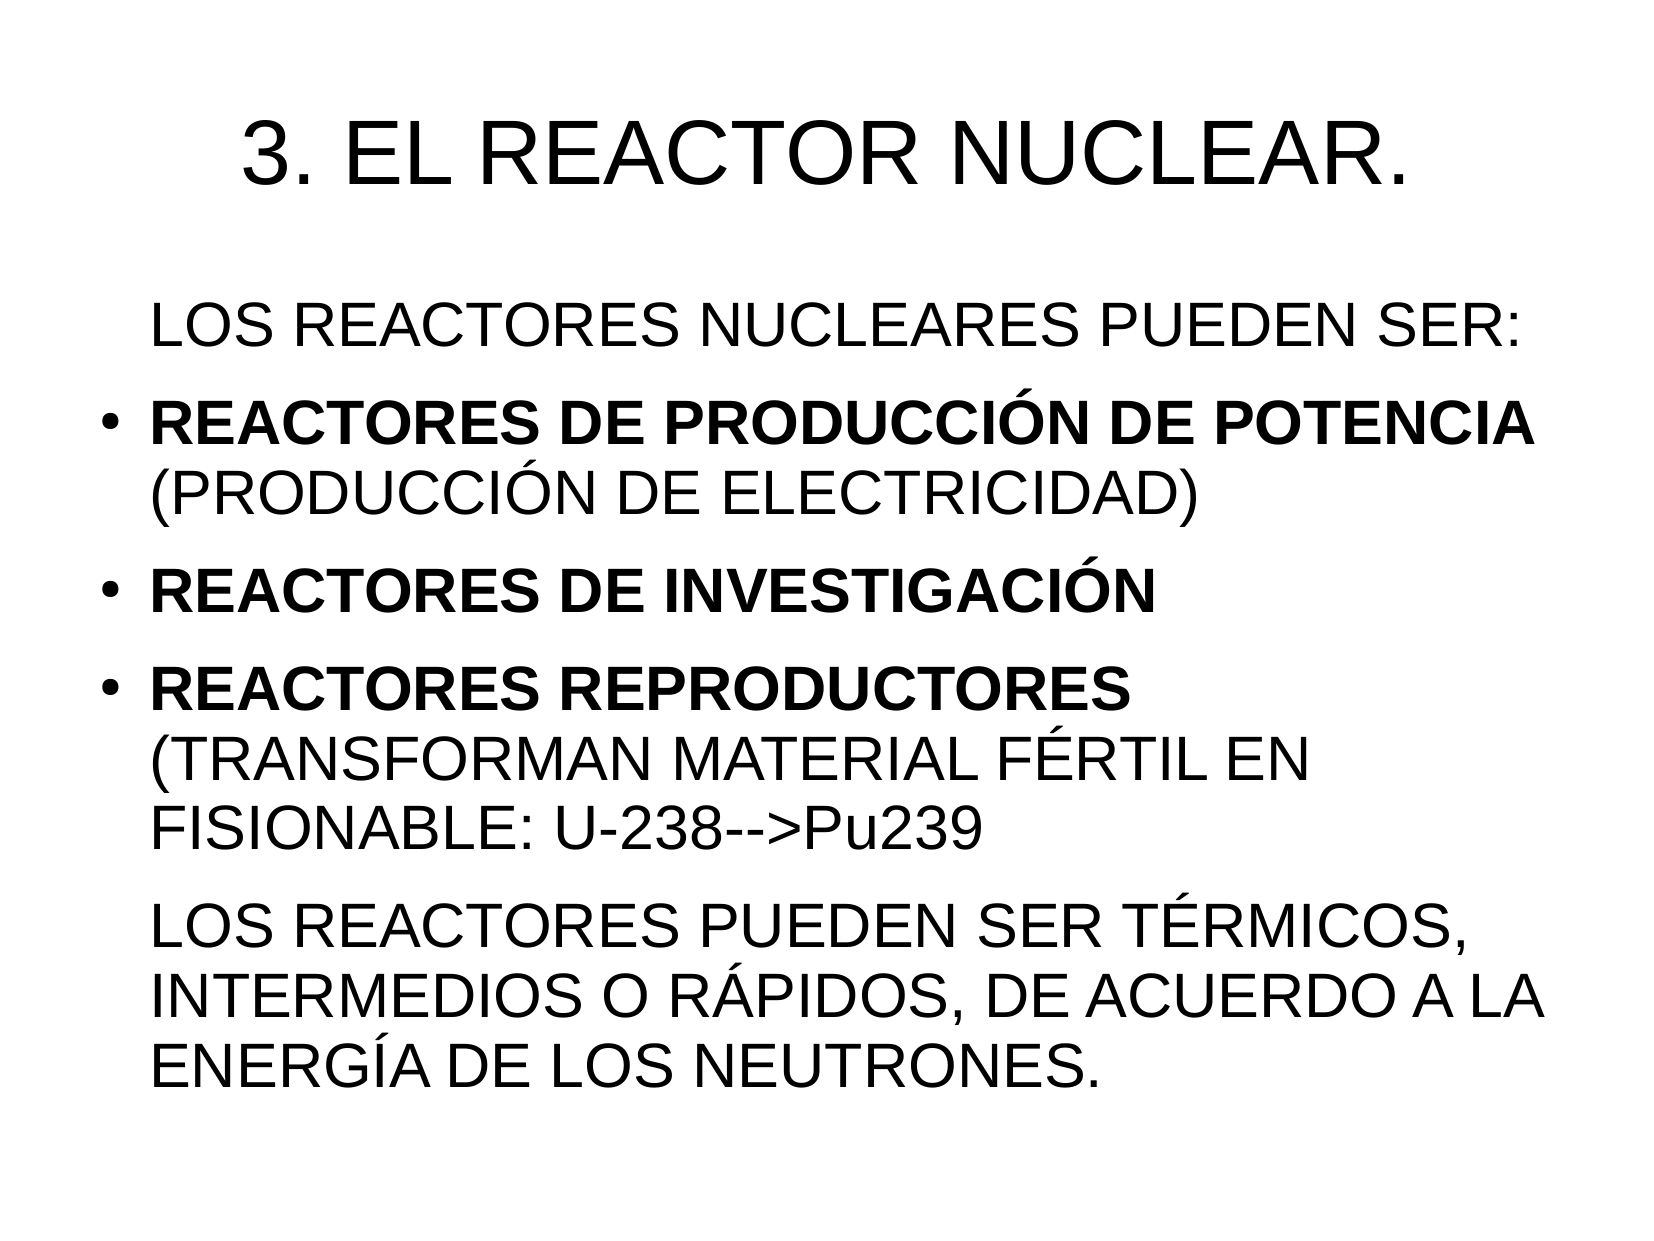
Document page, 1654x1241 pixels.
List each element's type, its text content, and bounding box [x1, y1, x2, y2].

list LOS REACTORES NUCLEARES PUEDEN SER: REACTORES DE PRODUCCIÓN DE POTENCIA (PRODUCCIÓN DE ELECTRICIDAD) REACTORES DE INVESTIGACIÓN REACTORES REPRODUCTORES (TRANSFORMAN MATERIAL FÉRTIL EN FISIONABLE: U-238-->Pu239 LOS REACTORES PUEDEN SER TÉRMICOS, INTERMEDIOS O RÁPIDOS, DE ACUERDO A LA ENERGÍA DE LOS NEUTRONES. [82, 290, 1571, 1109]
title 3. EL REACTOR NUCLEAR. [82, 56, 1571, 250]
